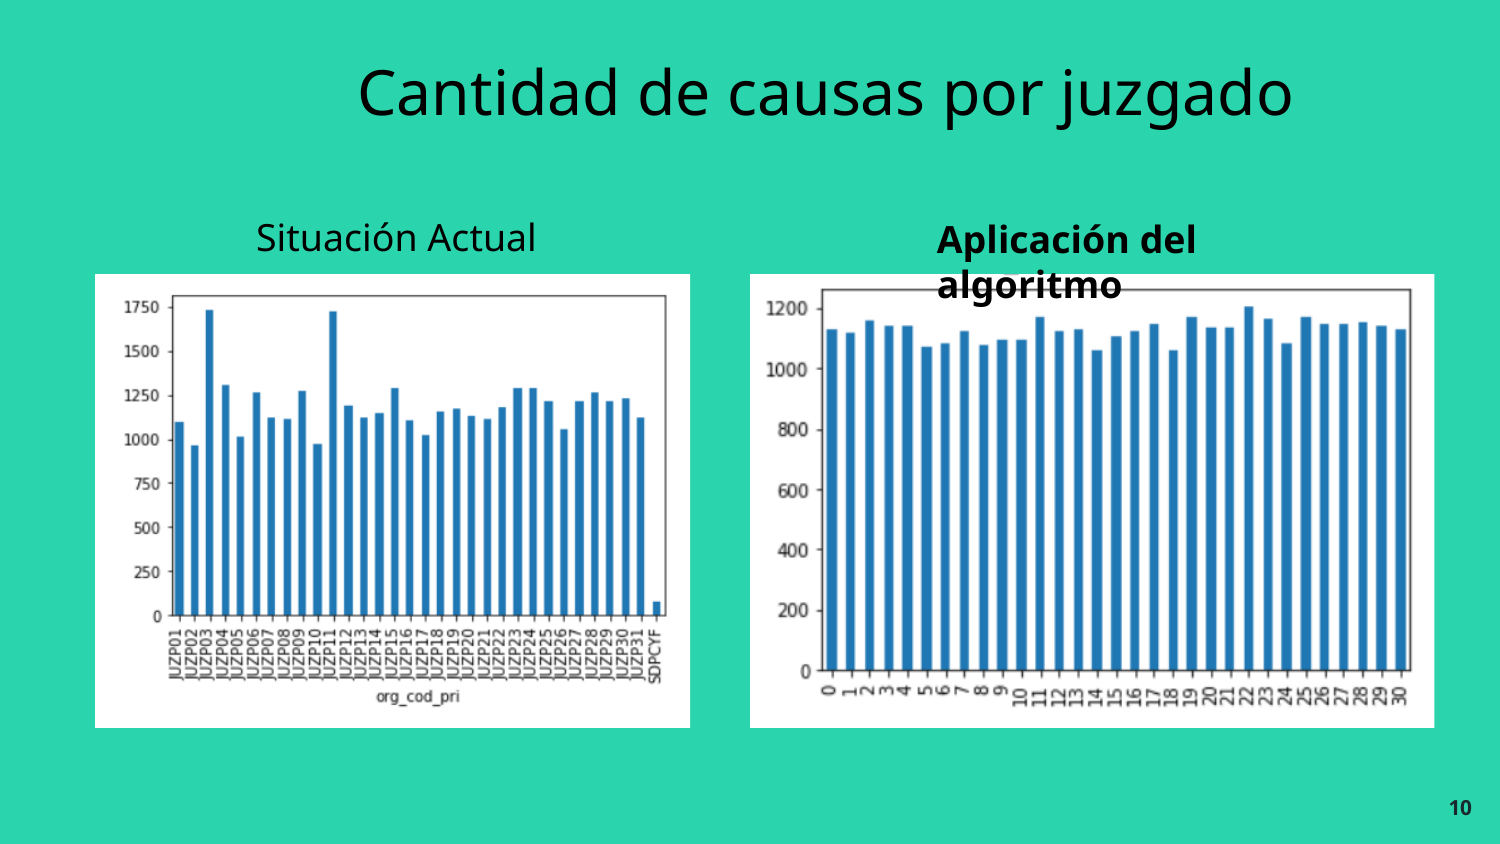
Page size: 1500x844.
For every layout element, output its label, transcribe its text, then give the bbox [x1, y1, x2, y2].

picture [95, 274, 691, 728]
text_box Aplicación del algoritmo [921, 200, 1349, 276]
slide_number <number> [1397, 779, 1487, 844]
picture [750, 274, 1435, 728]
text_box Cantidad de causas por juzgado [342, 37, 1367, 133]
text_box Situación Actual [241, 199, 561, 275]
